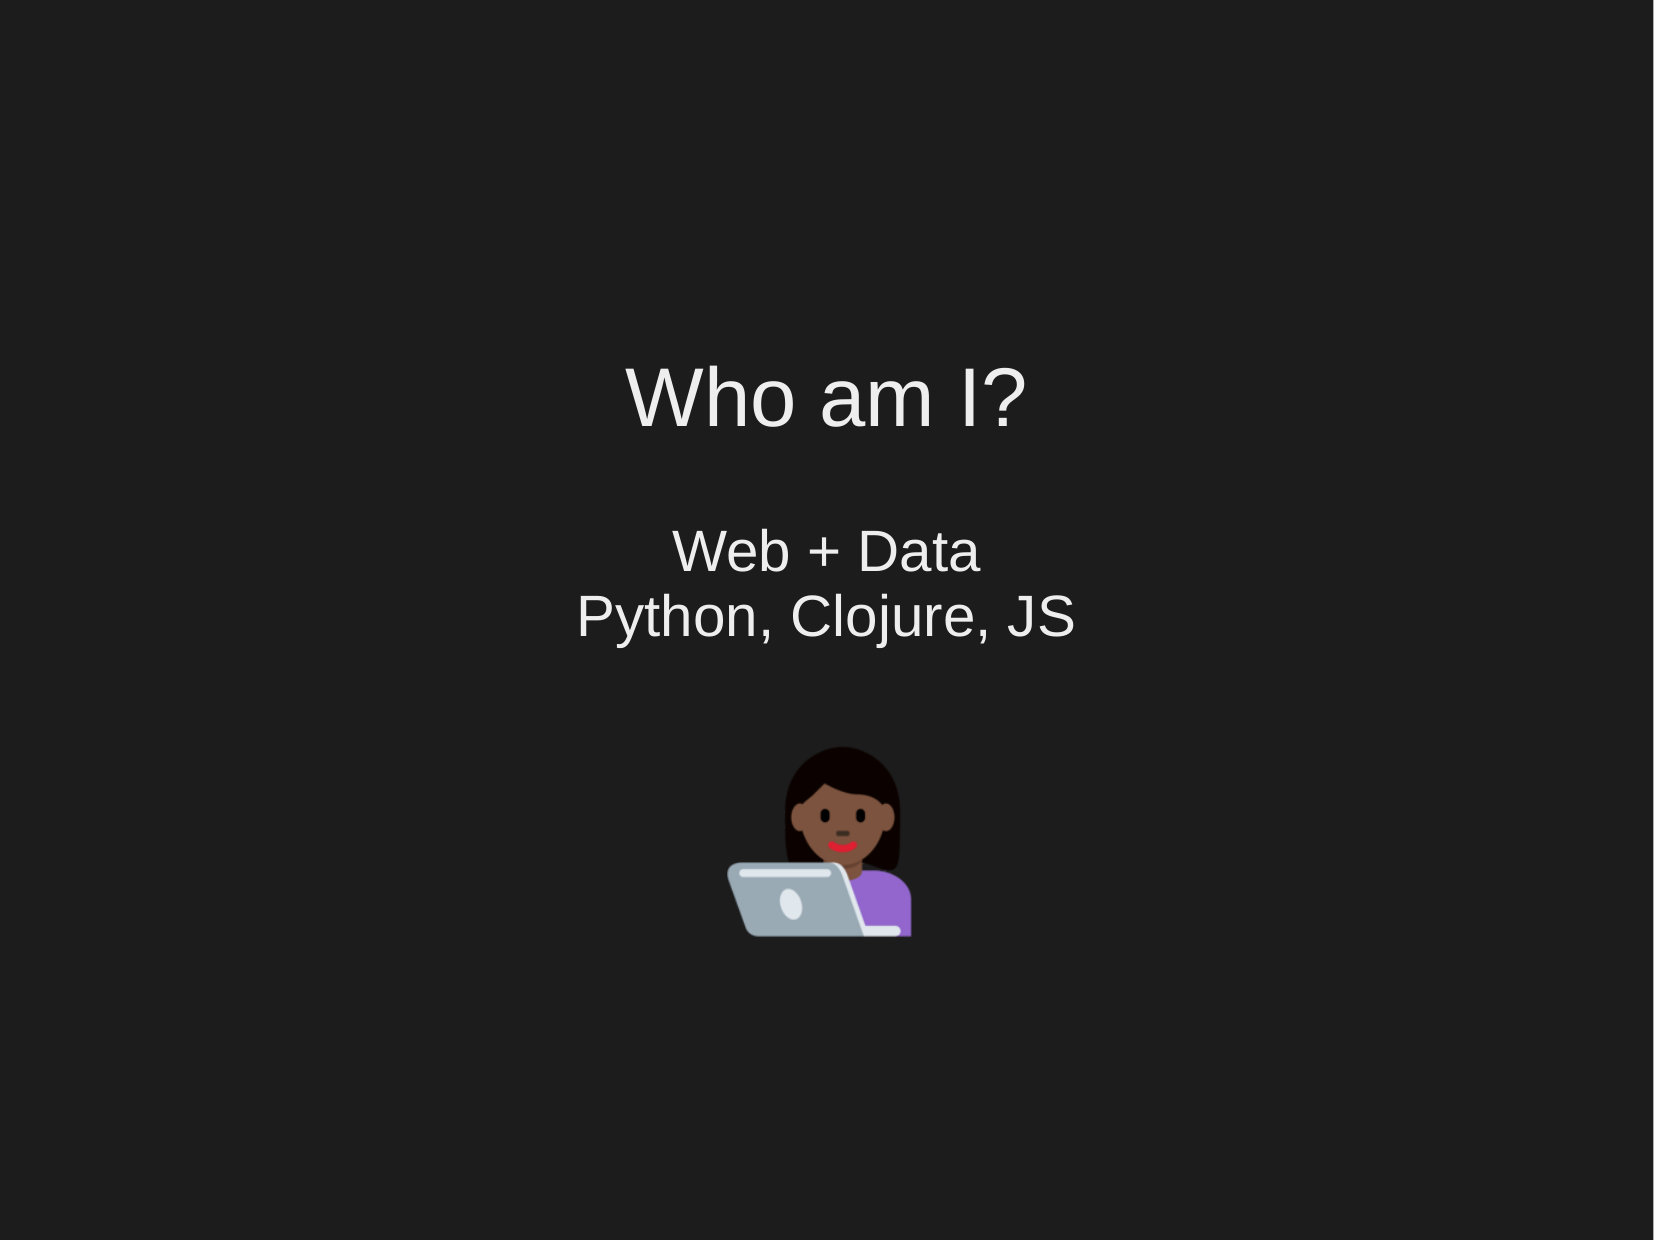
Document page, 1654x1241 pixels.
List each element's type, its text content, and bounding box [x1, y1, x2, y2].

text_box Who am I? Web + Data Python, Clojure, JS [82, 166, 1571, 886]
picture [726, 745, 918, 938]
